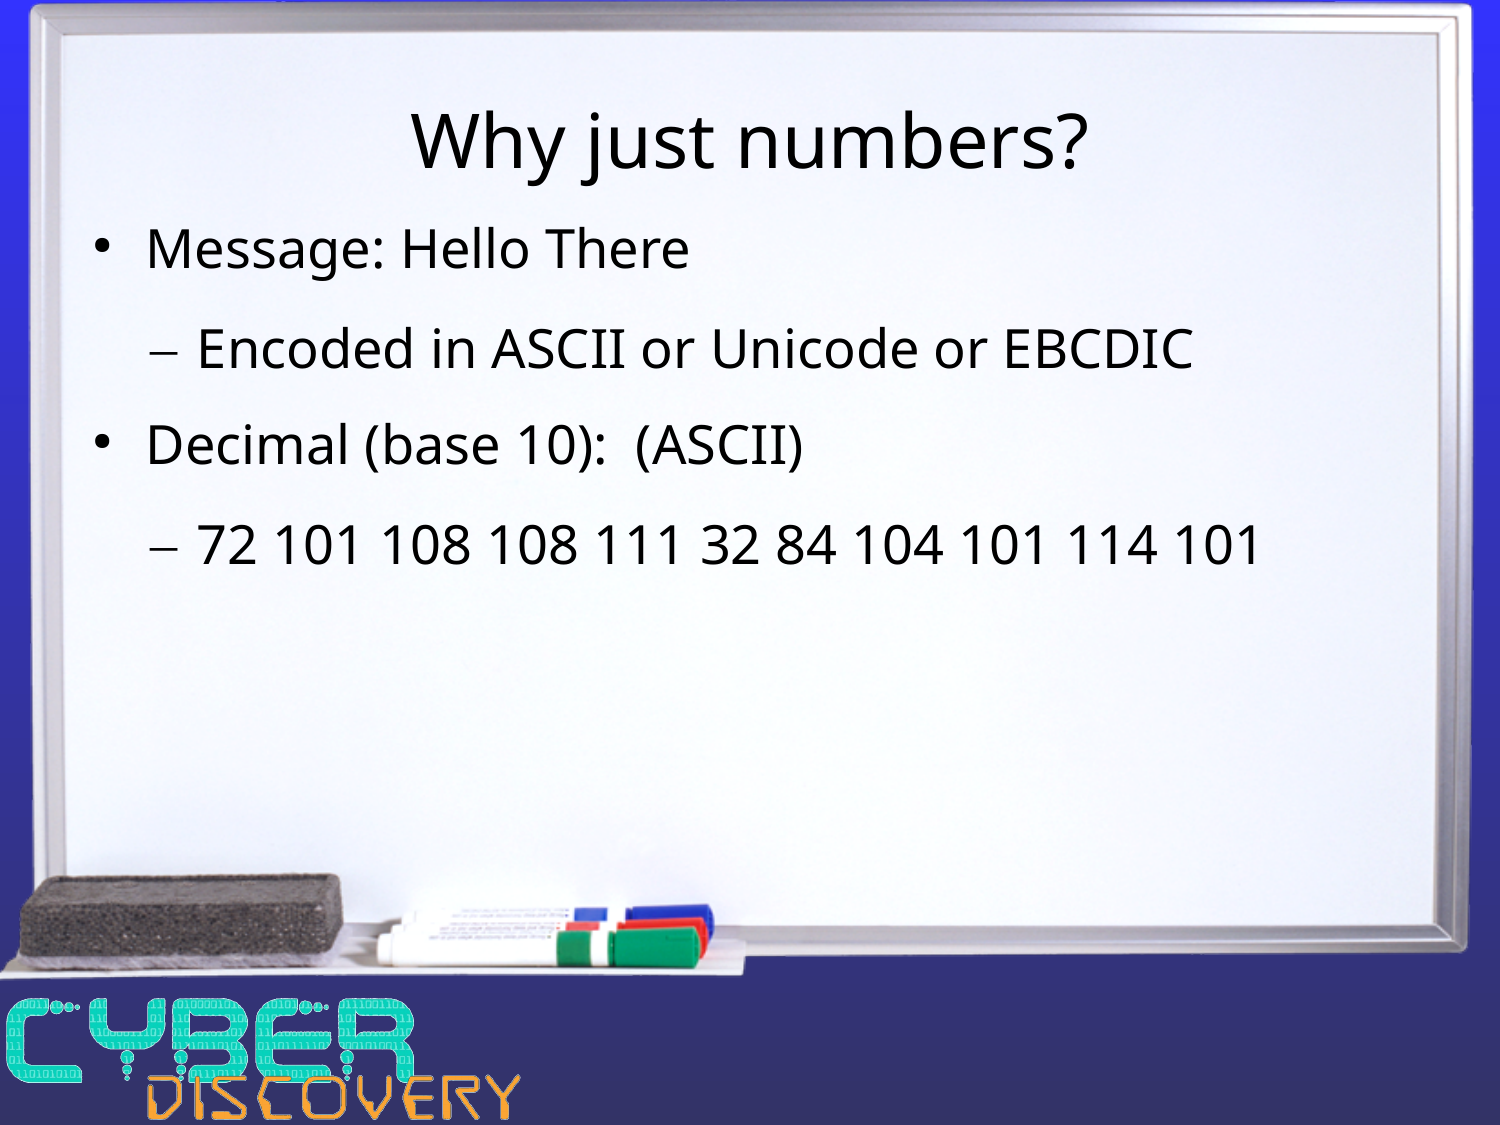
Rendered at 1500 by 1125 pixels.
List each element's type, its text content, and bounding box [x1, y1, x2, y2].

picture [0, 0, 1500, 1125]
title Why just numbers? [74, 44, 1425, 233]
list Message: Hello There Encoded in ASCII or Unicode or EBCDIC Decimal (base 10): (ASCII) 72 101 108 108 111 32 84 104 101 114 101 [75, 210, 1425, 863]
